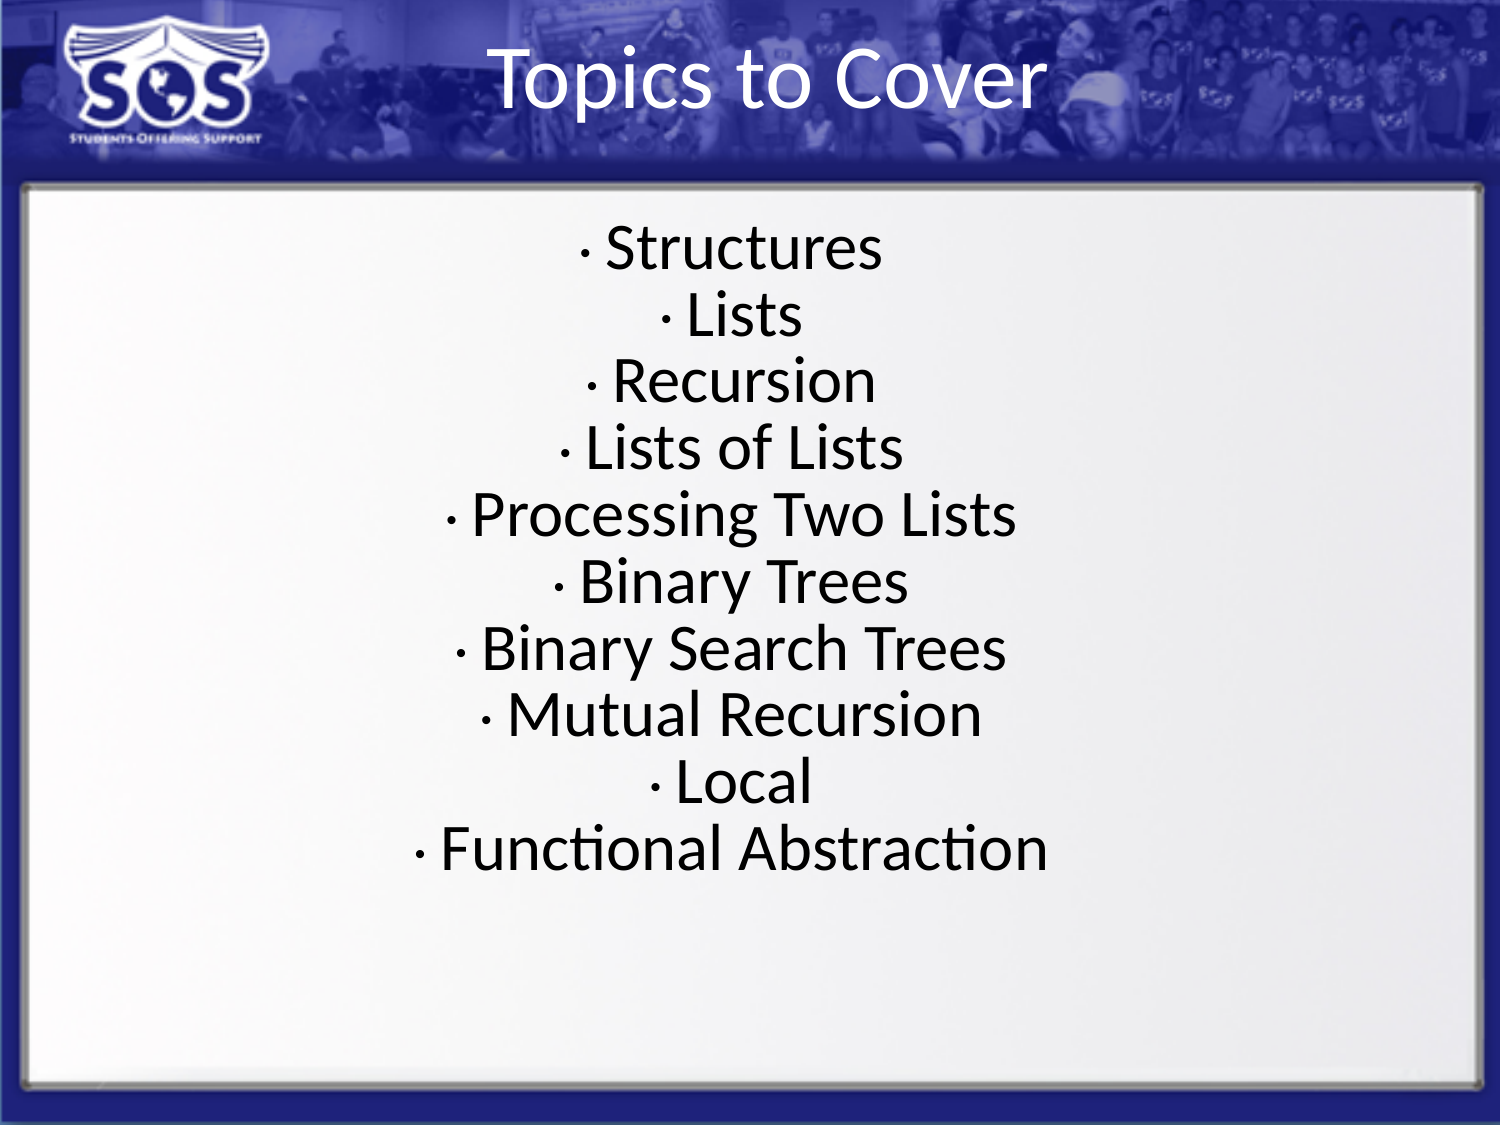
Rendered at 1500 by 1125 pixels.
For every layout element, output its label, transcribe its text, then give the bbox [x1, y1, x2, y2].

picture [0, 0, 1500, 1125]
text_box Topics to Cover [324, 30, 1212, 157]
text_box Structures Lists Recursion Lists of Lists Processing Two Lists Binary Trees Binary Search Trees Mutual Recursion Local Functional Abstraction [76, 212, 1388, 1035]
